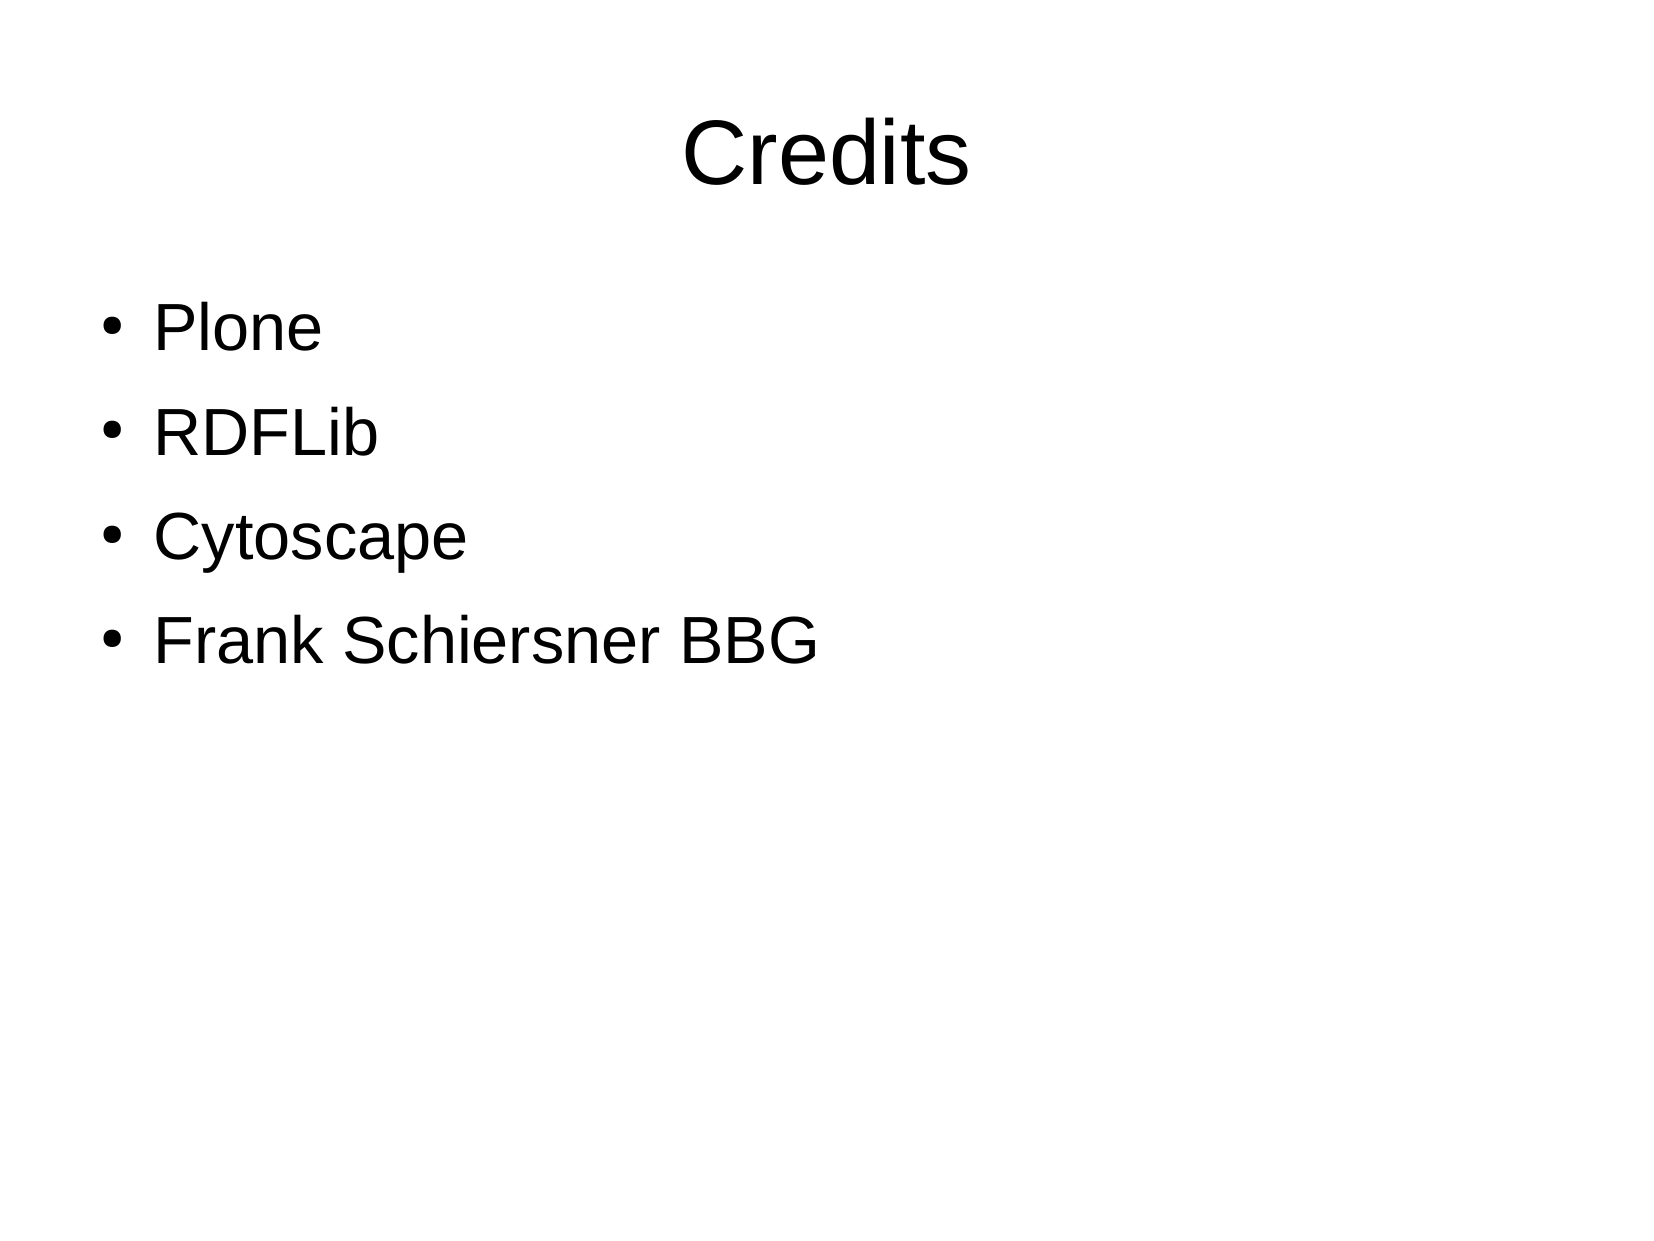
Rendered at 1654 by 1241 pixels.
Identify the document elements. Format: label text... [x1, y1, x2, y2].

list Plone RDFLib Cytoscape Frank Schiersner BBG [82, 290, 1571, 1010]
title Credits [82, 49, 1571, 257]
